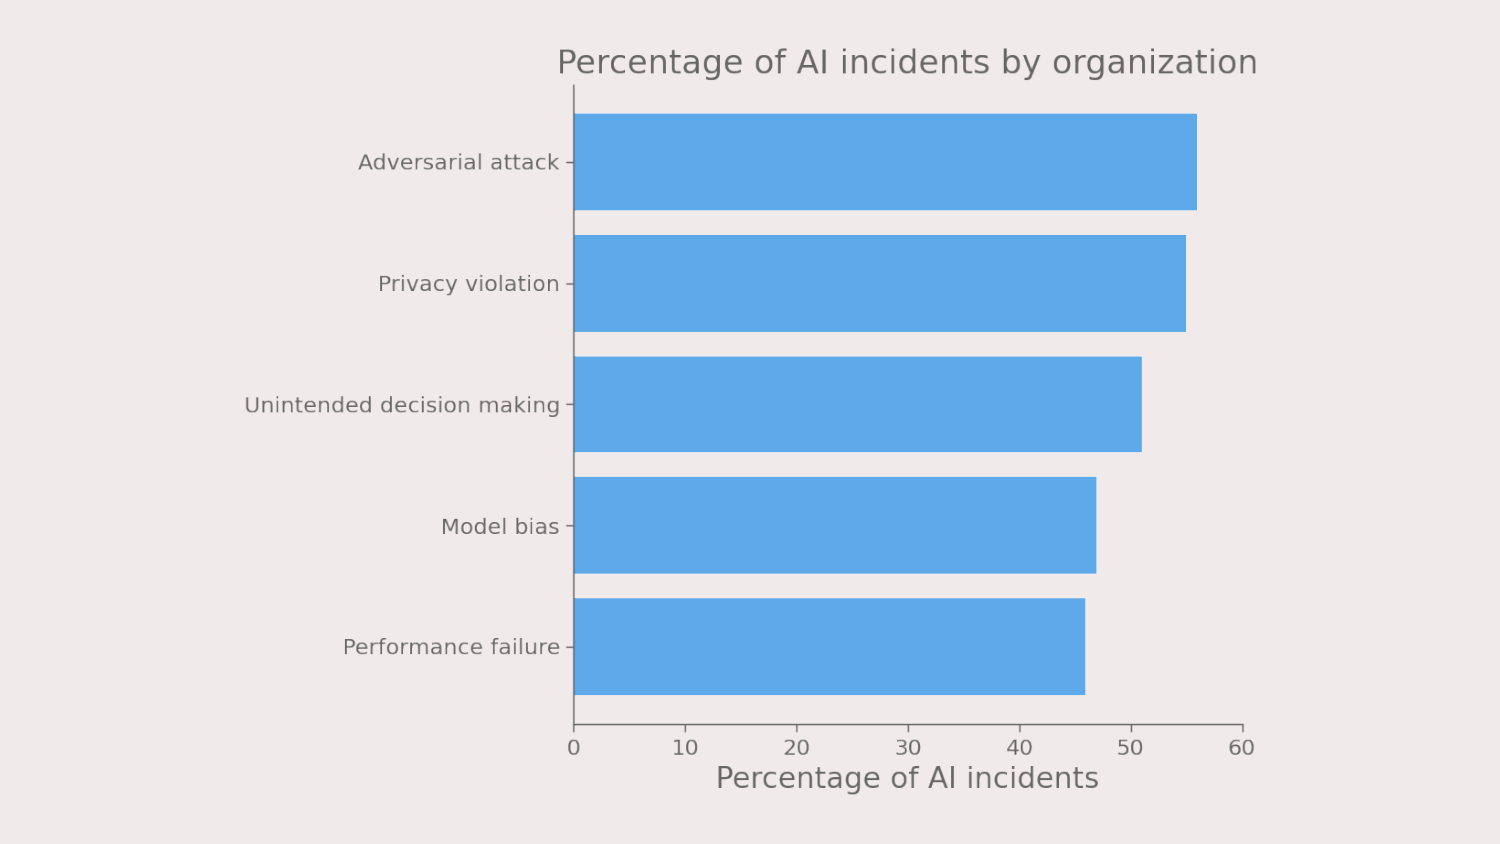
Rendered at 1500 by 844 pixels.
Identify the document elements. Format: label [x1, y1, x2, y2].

picture [220, 24, 1280, 819]
